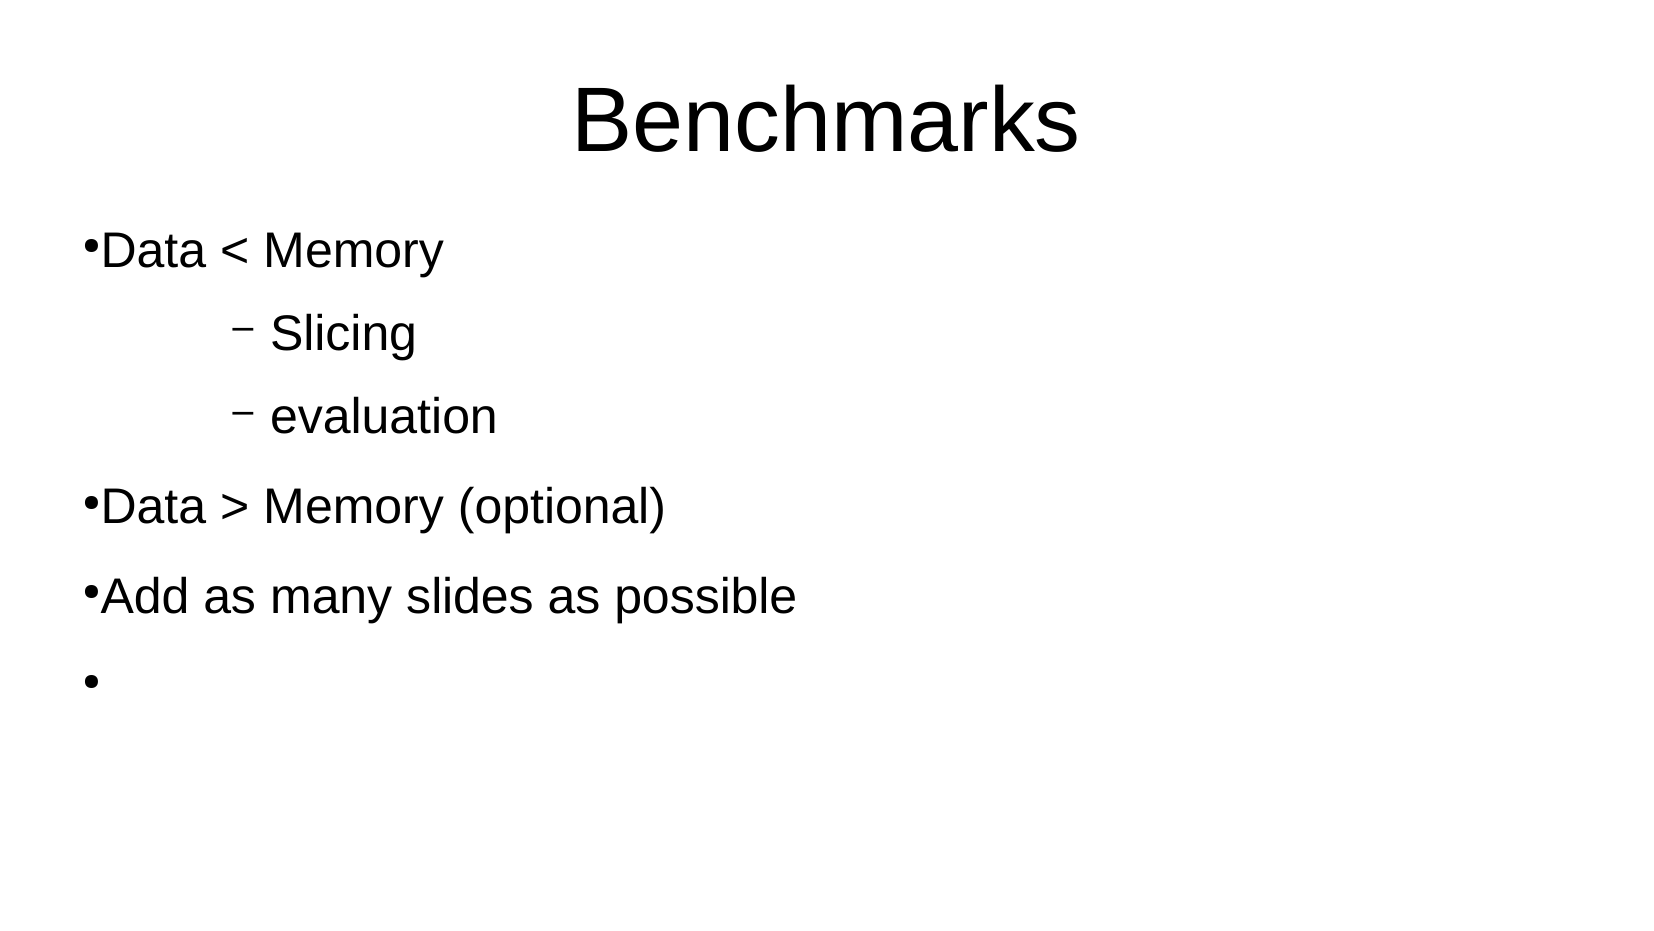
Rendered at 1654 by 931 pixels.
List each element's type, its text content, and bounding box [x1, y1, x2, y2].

title Benchmarks [82, 37, 1571, 193]
list Data < Memory Slicing evaluation Data > Memory (optional) Add as many slides as possible [82, 217, 1571, 757]
